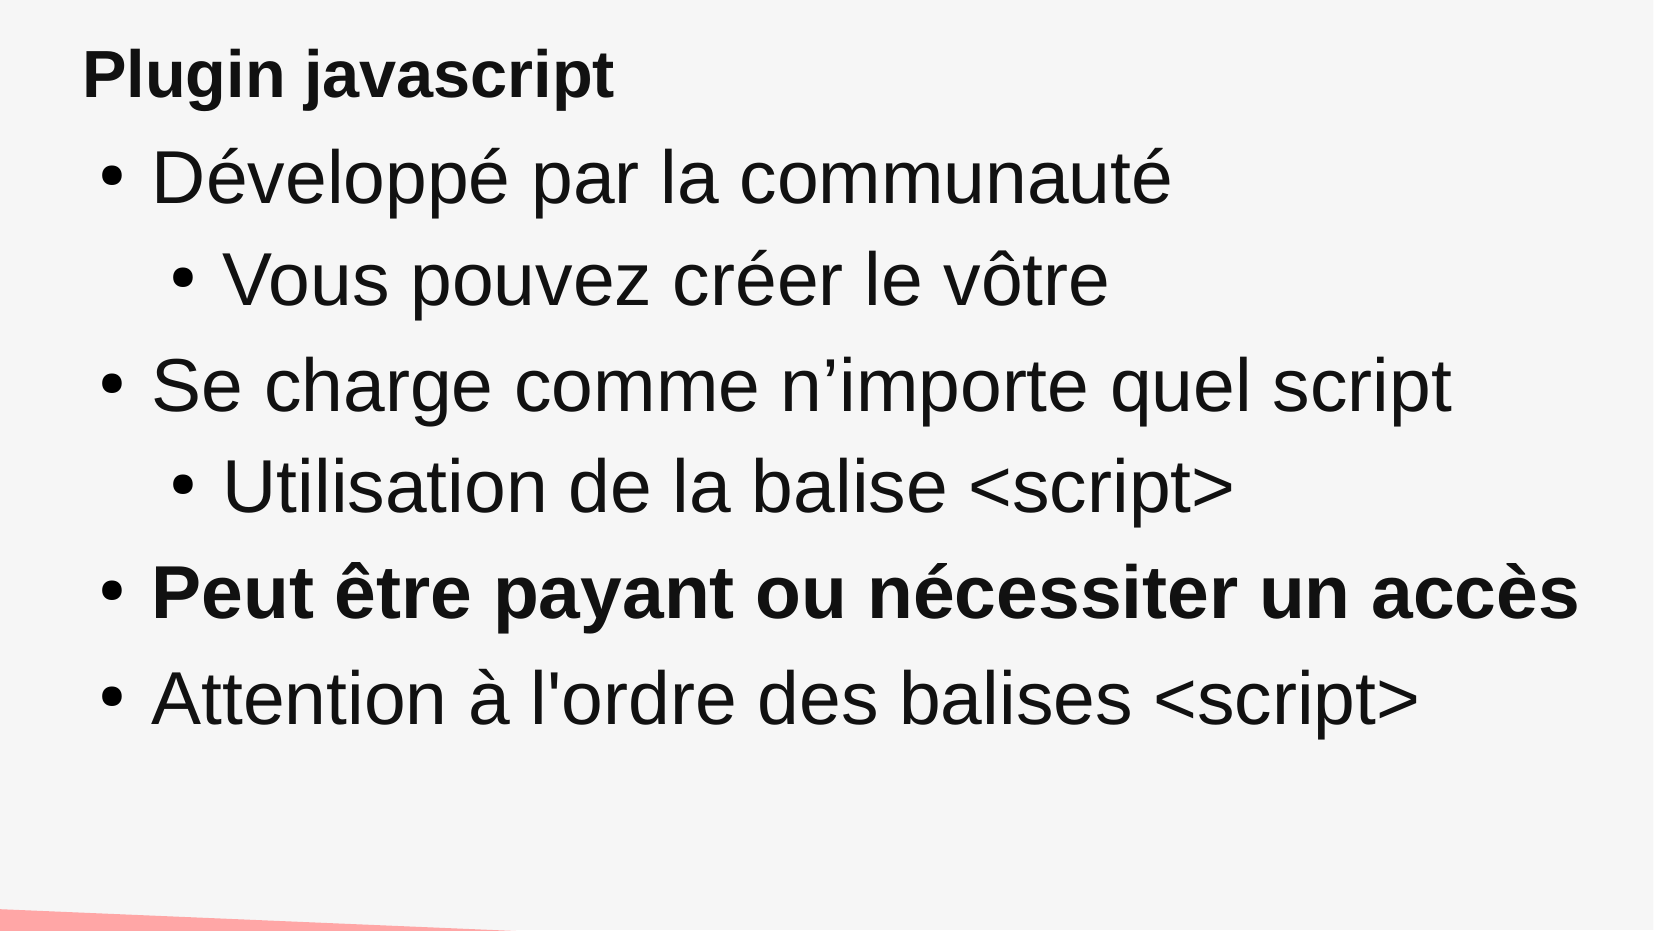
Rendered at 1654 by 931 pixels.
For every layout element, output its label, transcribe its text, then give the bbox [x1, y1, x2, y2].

text_box [0, 909, 517, 931]
title Plugin javascript [82, 37, 1571, 114]
list Développé par la communauté Vous pouvez créer le vôtre Se charge comme n’importe quel script Utilisation de la balise <script> Peut être payant ou nécessiter un accès Attention à l'ordre des balises <script> [80, 135, 1620, 827]
